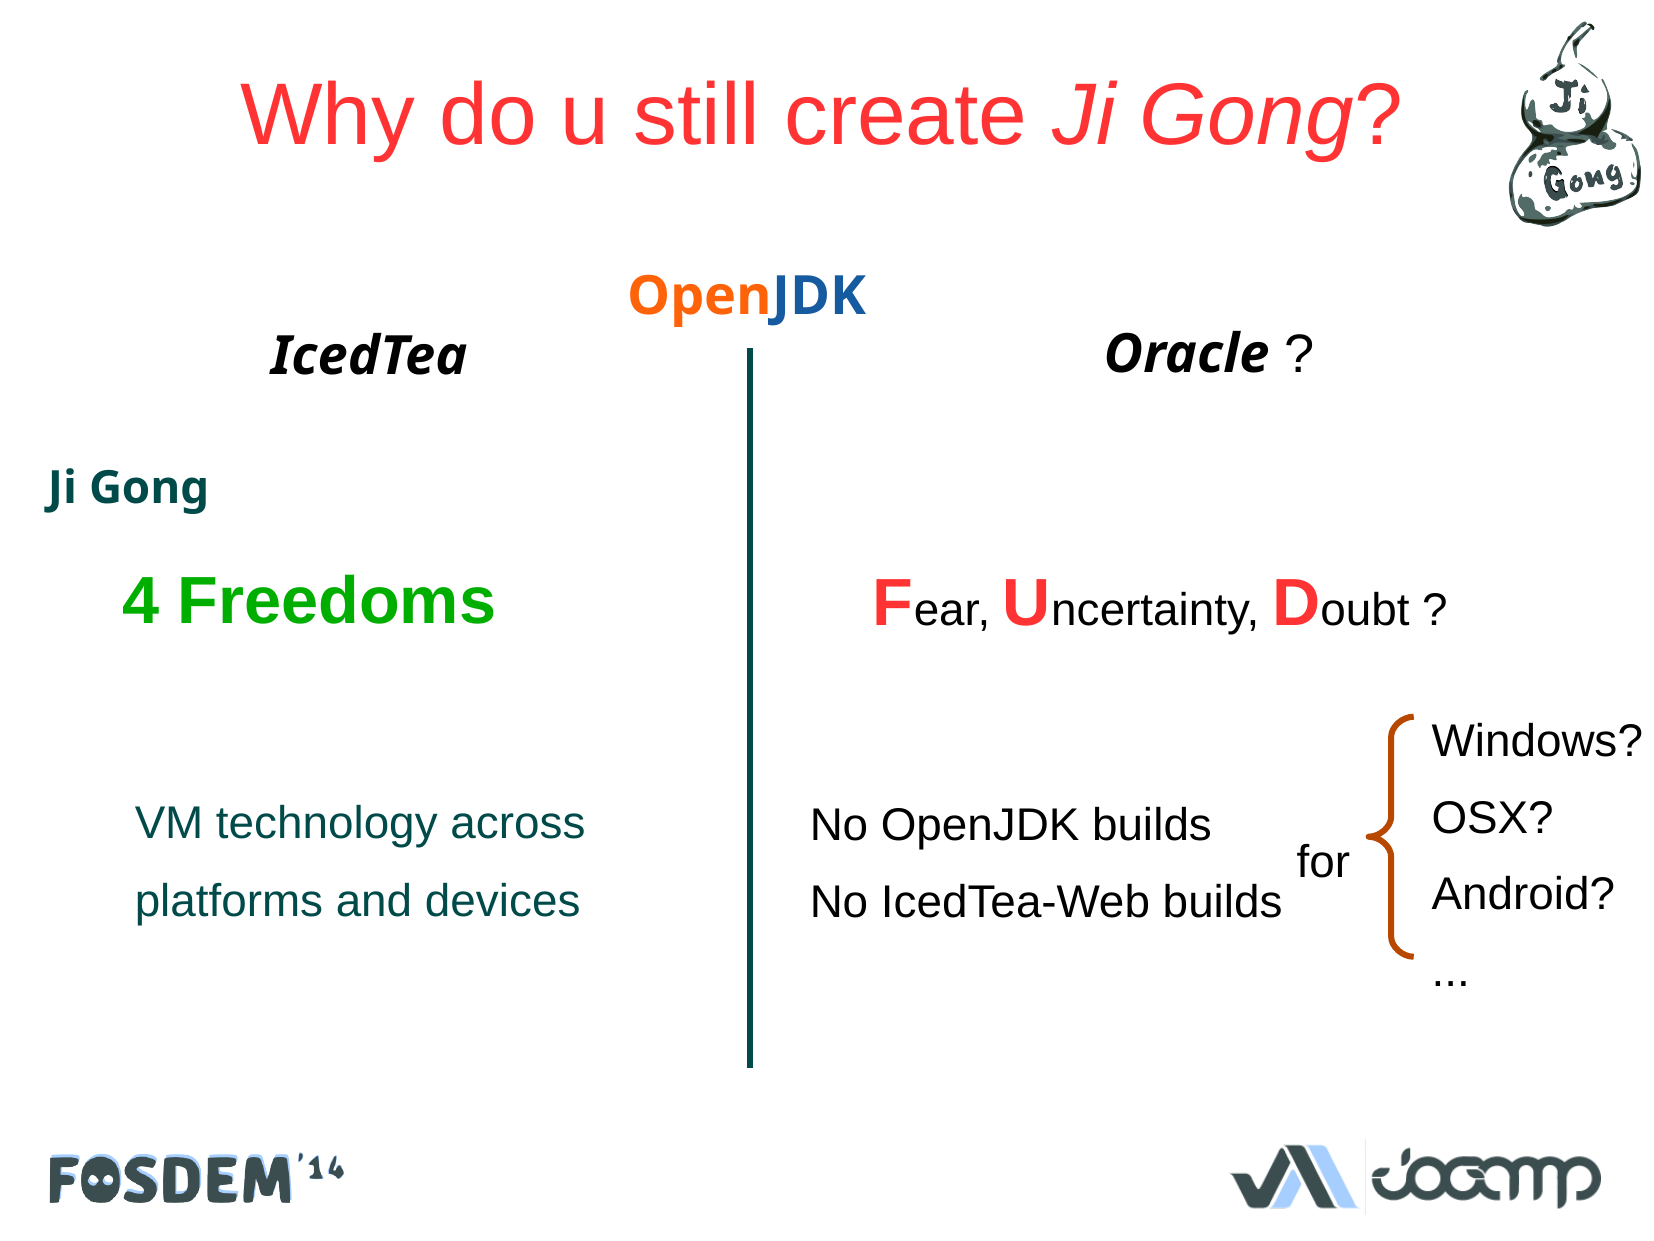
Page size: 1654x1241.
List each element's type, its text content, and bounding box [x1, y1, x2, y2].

picture [1425, 19, 1654, 228]
title Why do u still create Ji Gong? [68, 45, 1576, 184]
text_box No OpenJDK builds No IcedTea-Web builds [795, 765, 1366, 912]
text_box 4 Freedoms [0, 555, 647, 646]
text_box for [1281, 803, 1387, 870]
picture [0, 914, 400, 1241]
text_box VM technology across platforms and devices [120, 764, 631, 908]
text_box Fear, Uncertainty, Doubt ? [858, 557, 1624, 648]
picture [1228, 1139, 1601, 1215]
text_box Ji Gong [33, 447, 364, 535]
text_box IcedTea [256, 308, 488, 387]
text_box OpenJDK [612, 249, 913, 327]
text_box Oracle ? [1089, 306, 1334, 385]
text_box Windows? OSX? Android? ... [1416, 681, 1654, 979]
